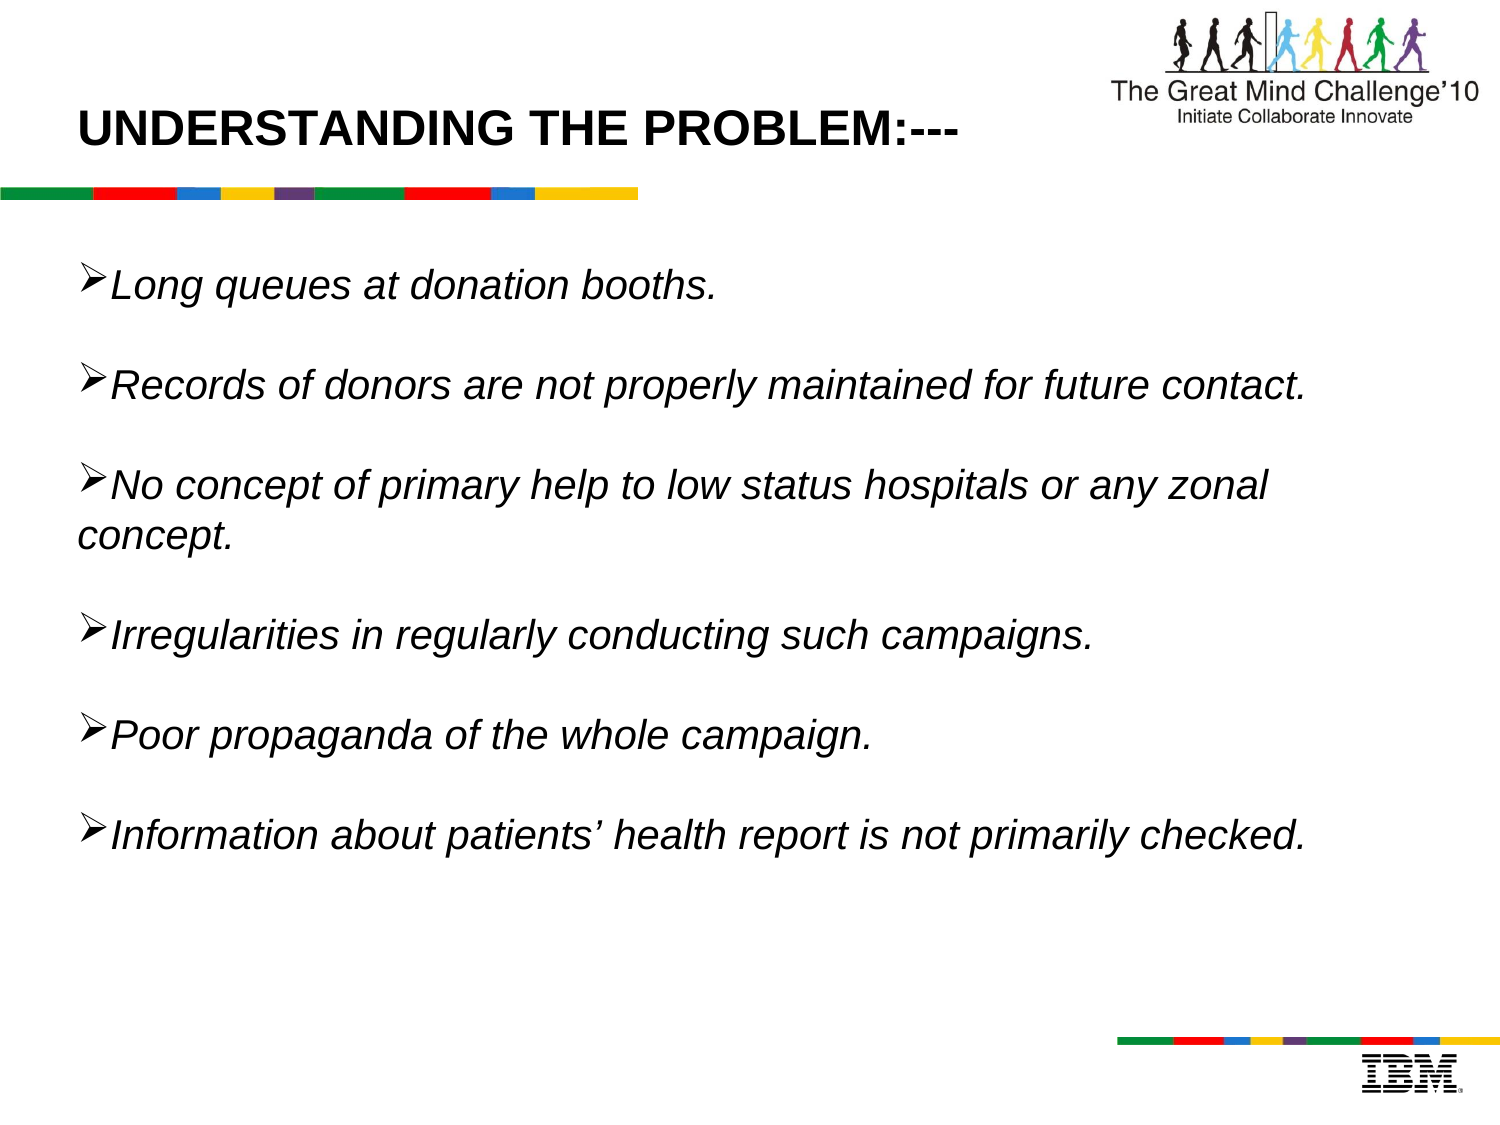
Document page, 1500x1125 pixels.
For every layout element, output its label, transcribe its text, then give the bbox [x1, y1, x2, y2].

picture [1087, 0, 1500, 150]
picture [1362, 1054, 1463, 1093]
picture [1117, 1037, 1500, 1045]
text_box UNDERSTANDING THE PROBLEM:--- [62, 87, 975, 163]
text_box Long queues at donation booths. Records of donors are not properly maintained for future contact. No concept of primary help to low status hospitals or any zonal concept. Irregularities in regularly conducting such campaigns. Poor propaganda of the whole campaign. Information about patients’ health report is not primarily checked. [62, 249, 1426, 916]
picture [0, 187, 638, 200]
